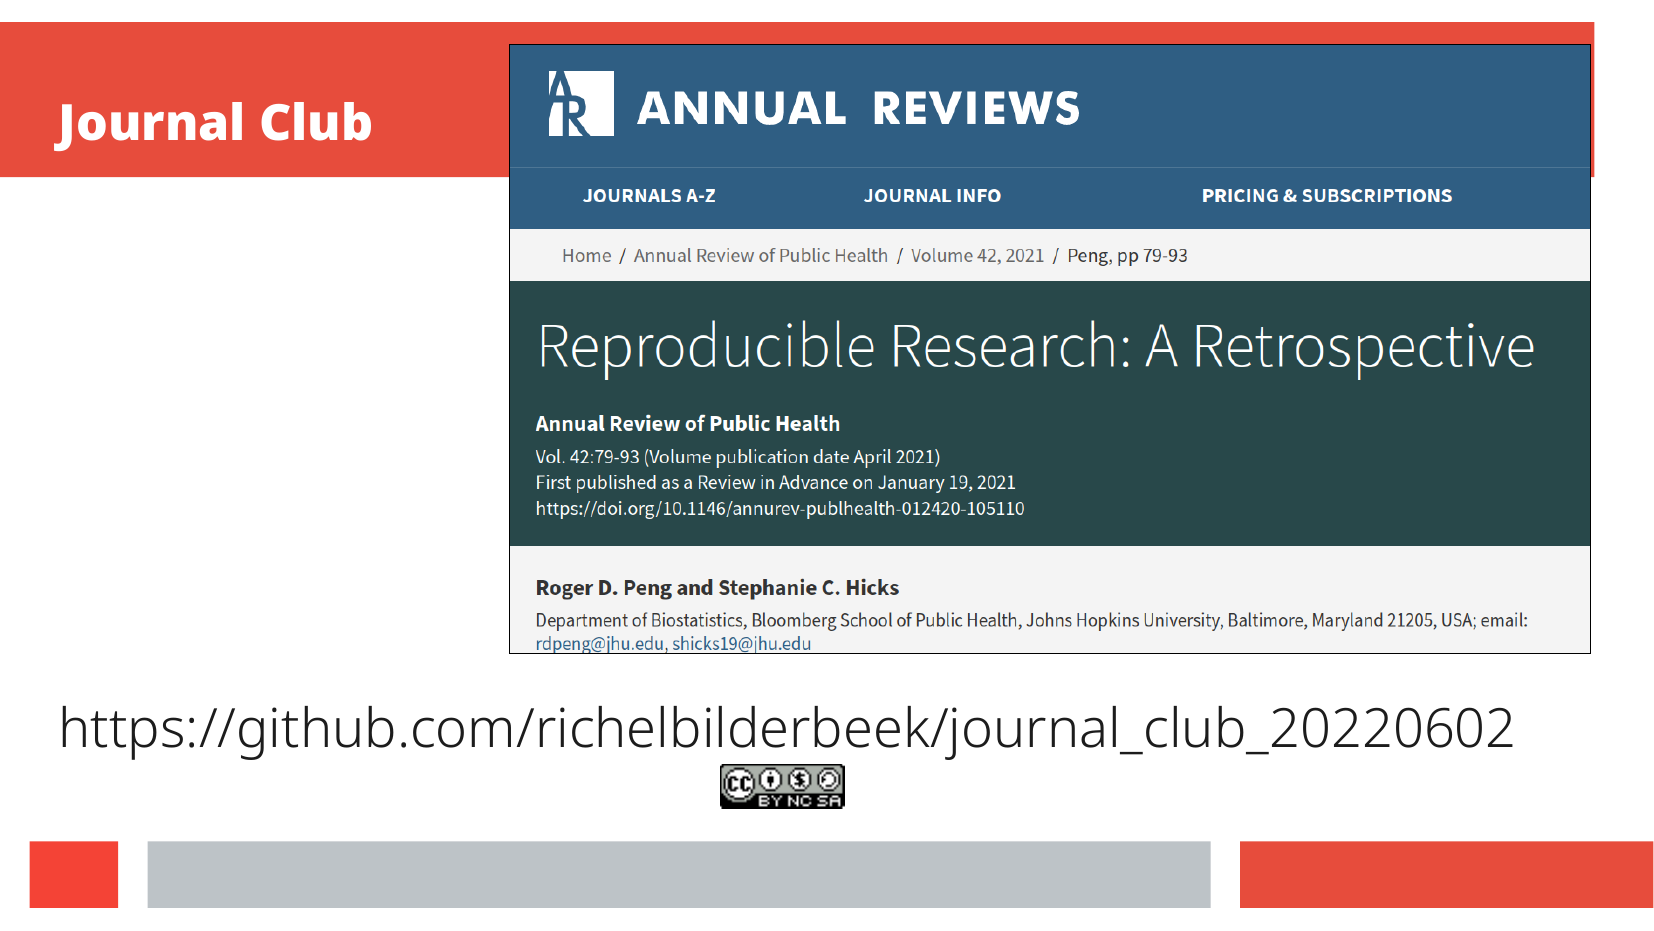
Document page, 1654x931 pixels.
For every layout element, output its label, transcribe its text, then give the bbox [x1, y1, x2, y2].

subtitle https://github.com/richelbilderbeek/journal_club_20220602 [59, 690, 1565, 820]
title Journal Club [59, 44, 509, 156]
picture [509, 44, 1591, 654]
picture [720, 764, 845, 809]
title Journal Club [1591, 44, 1595, 156]
